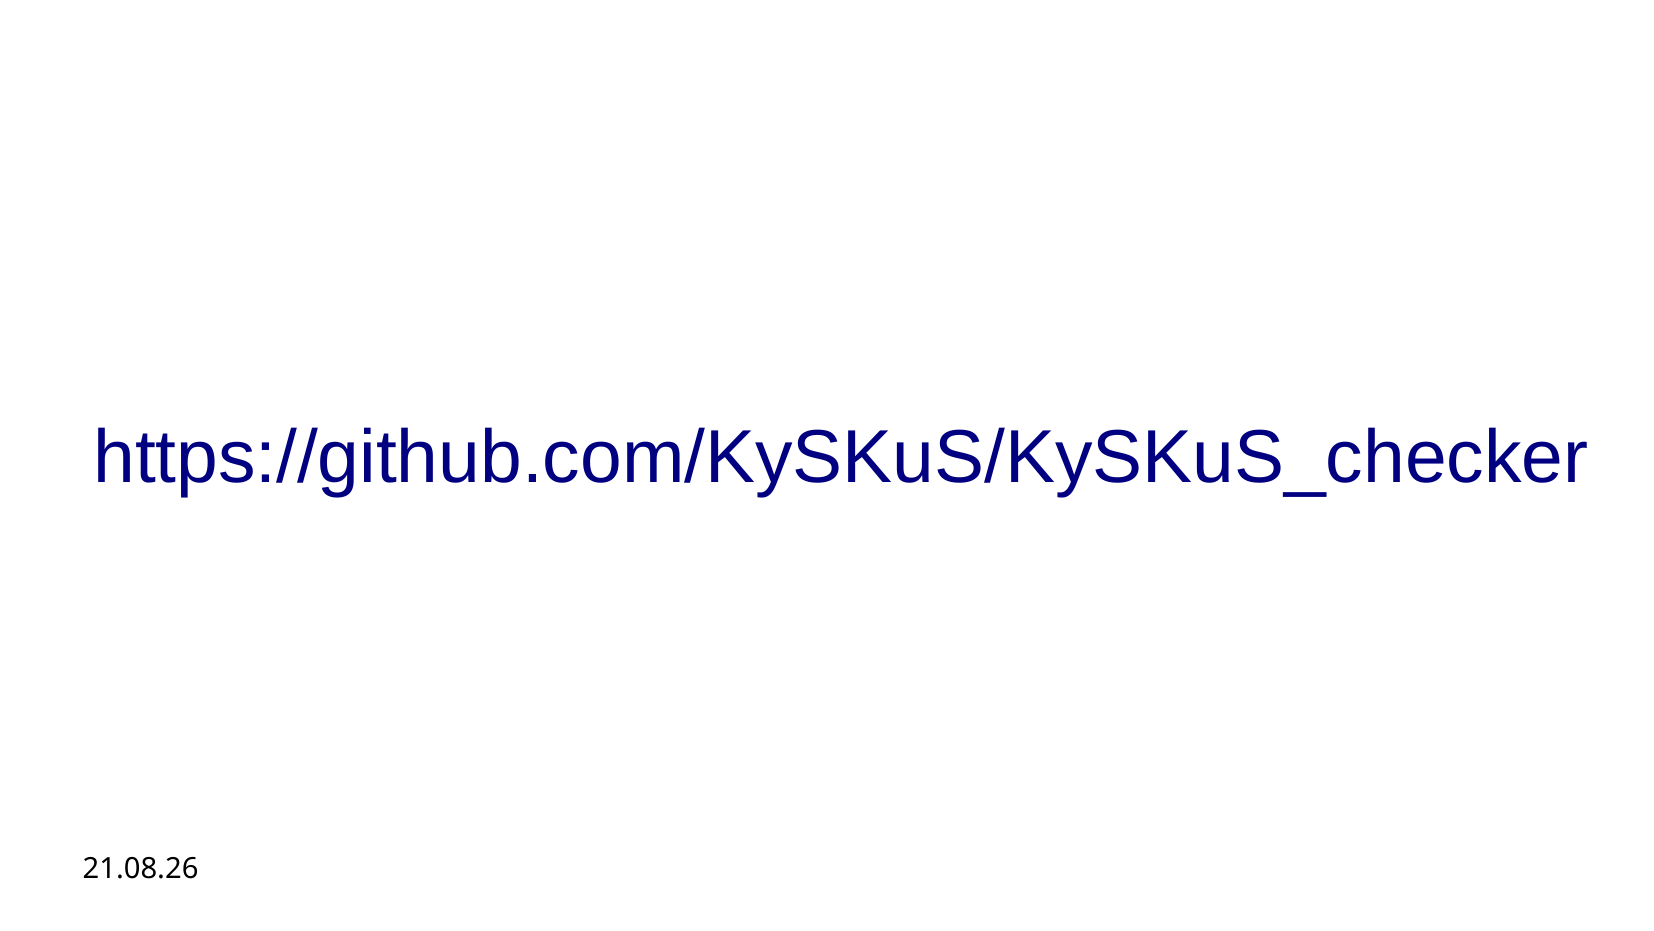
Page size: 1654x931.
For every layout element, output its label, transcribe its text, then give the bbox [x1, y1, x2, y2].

title https://github.com/KySKuS/KySKuS_checker [0, 354, 1654, 560]
